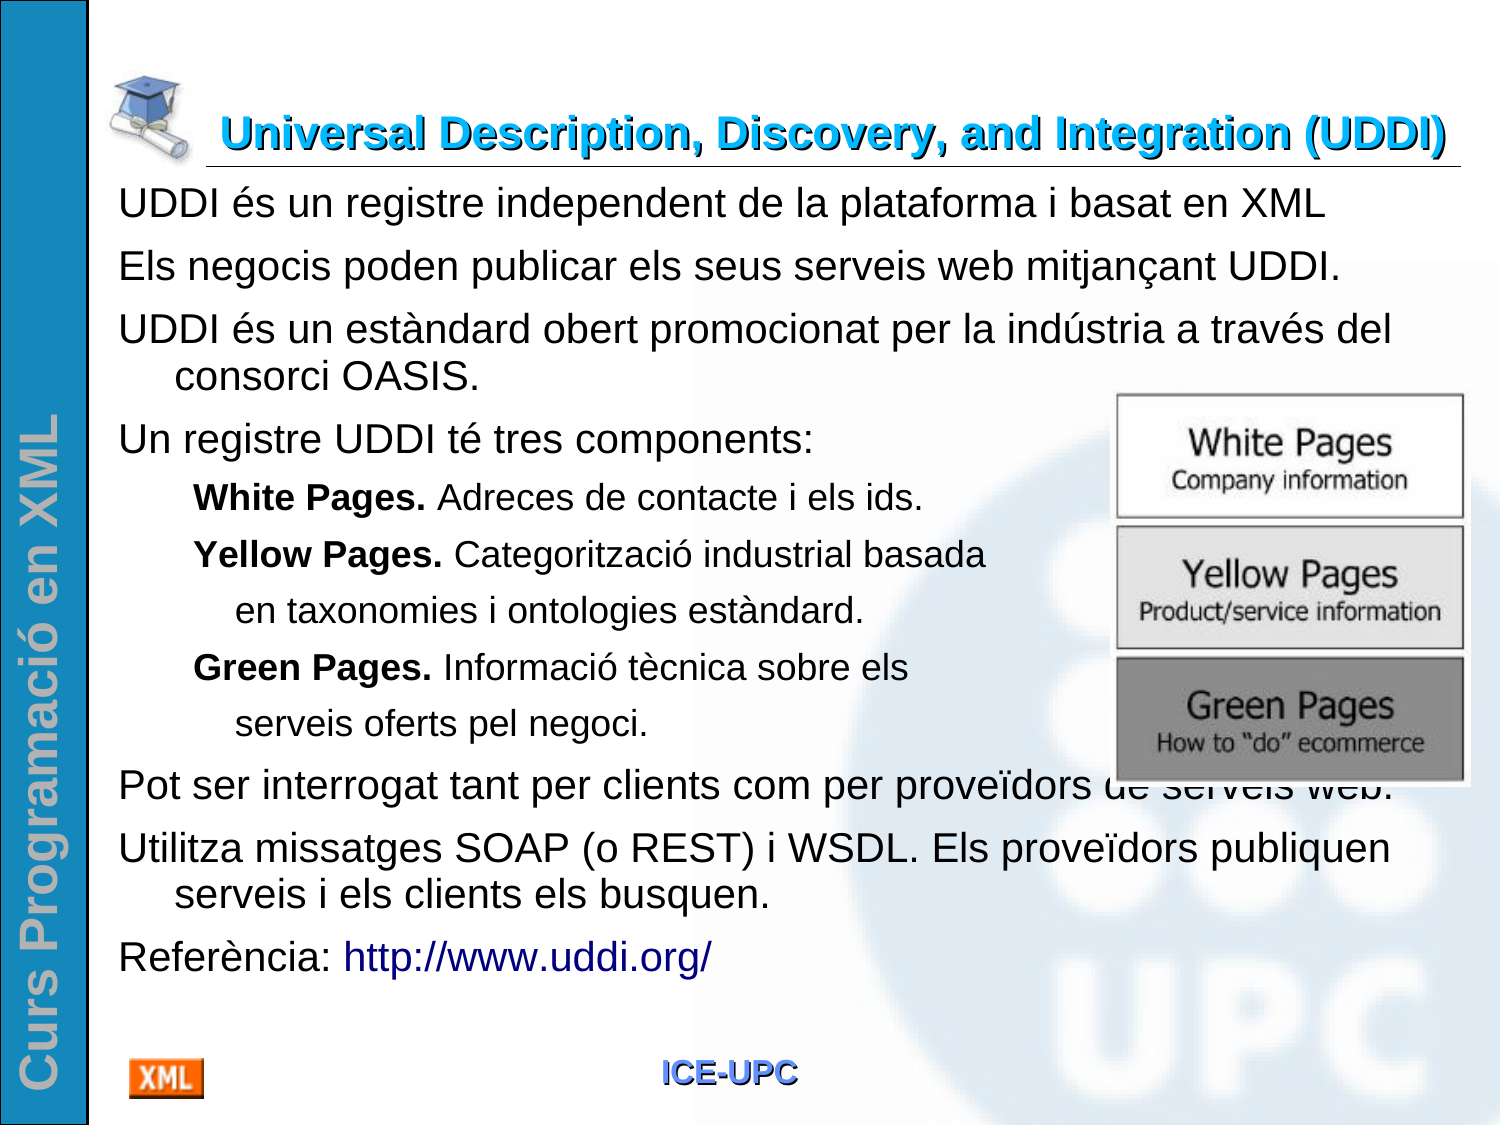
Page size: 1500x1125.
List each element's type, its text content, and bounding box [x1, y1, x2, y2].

picture [694, 262, 1500, 1125]
title Universal Description, Discovery, and Integration (UDDI) [206, 88, 1447, 178]
picture [734, 1060, 744, 1079]
picture [759, 1066, 767, 1071]
picture [129, 1060, 204, 1099]
picture [1110, 390, 1471, 787]
picture [93, 61, 206, 174]
list UDDI és un registre independent de la plataforma i basat en XML Els negocis poden publicar els seus serveis web mitjançant UDDI. UDDI és un estàndard obert promocionat per la indústria a través del consorci OASIS. Un registre UDDI té tres components: White Pages. Adreces de contacte i els ids. Yellow Pages. Categorització industrial basada en taxonomies i ontologies estàndard. Green Pages. Informació tècnica sobre els serveis oferts pel negoci. Pot ser interrogat tant per clients com per proveïdors de serveis web. Utilitza missatges SOAP (o REST) i WSDL. Els proveïdors publiquen serveis i els clients els busquen. Referència: http://www.uddi.org/ [118, 179, 1477, 1060]
